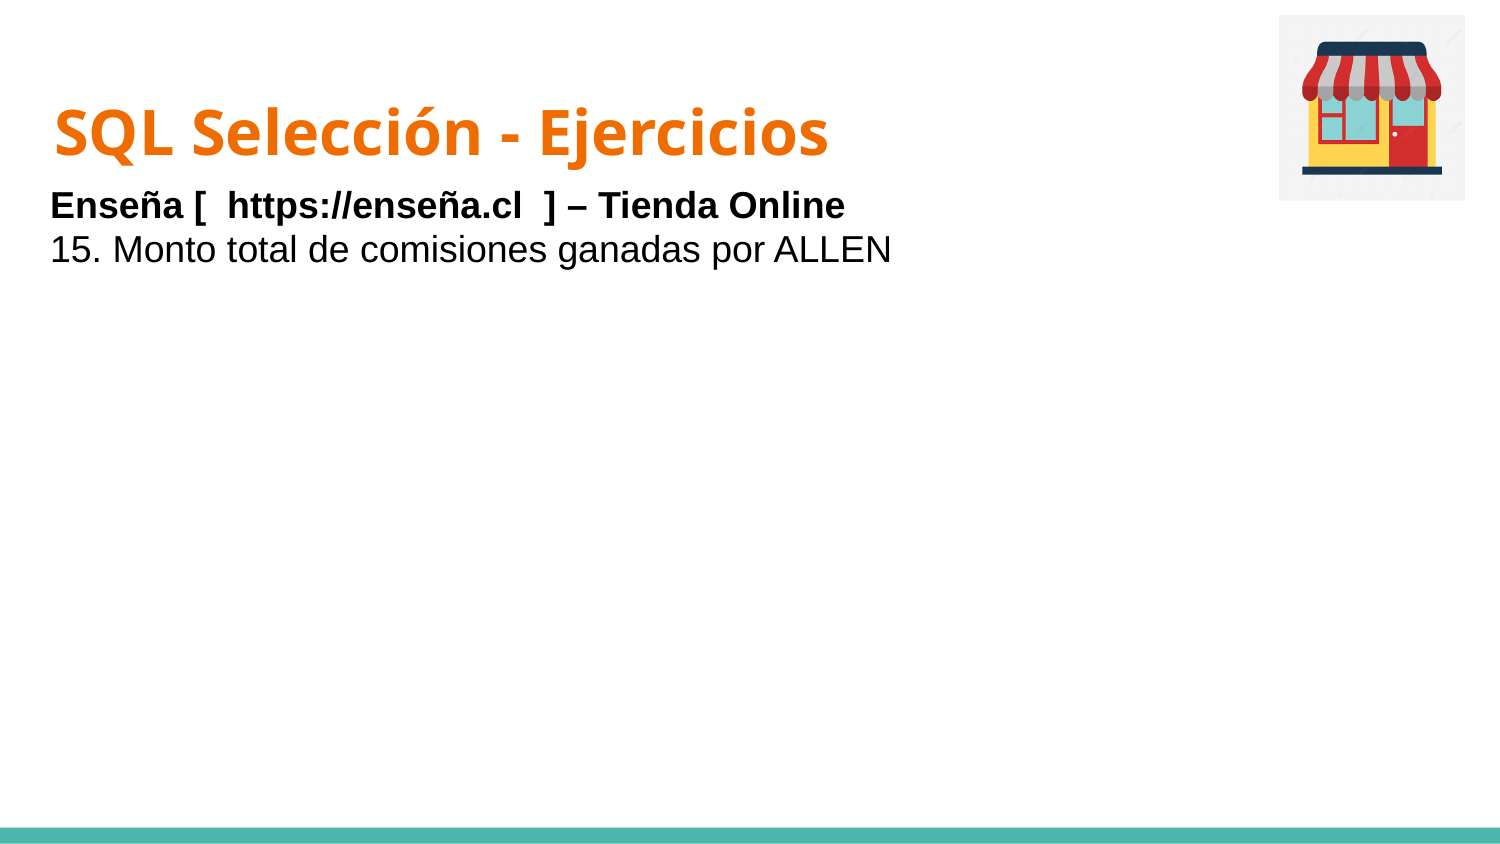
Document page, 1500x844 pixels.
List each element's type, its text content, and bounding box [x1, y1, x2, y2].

picture [1279, 15, 1465, 201]
title SQL Selección - Ejercicios [39, 72, 1279, 177]
text_box Enseña [ https://enseña.cl ] – Tienda Online [35, 177, 1323, 220]
text_box 15. Monto total de comisiones ganadas por ALLEN [35, 220, 1453, 320]
